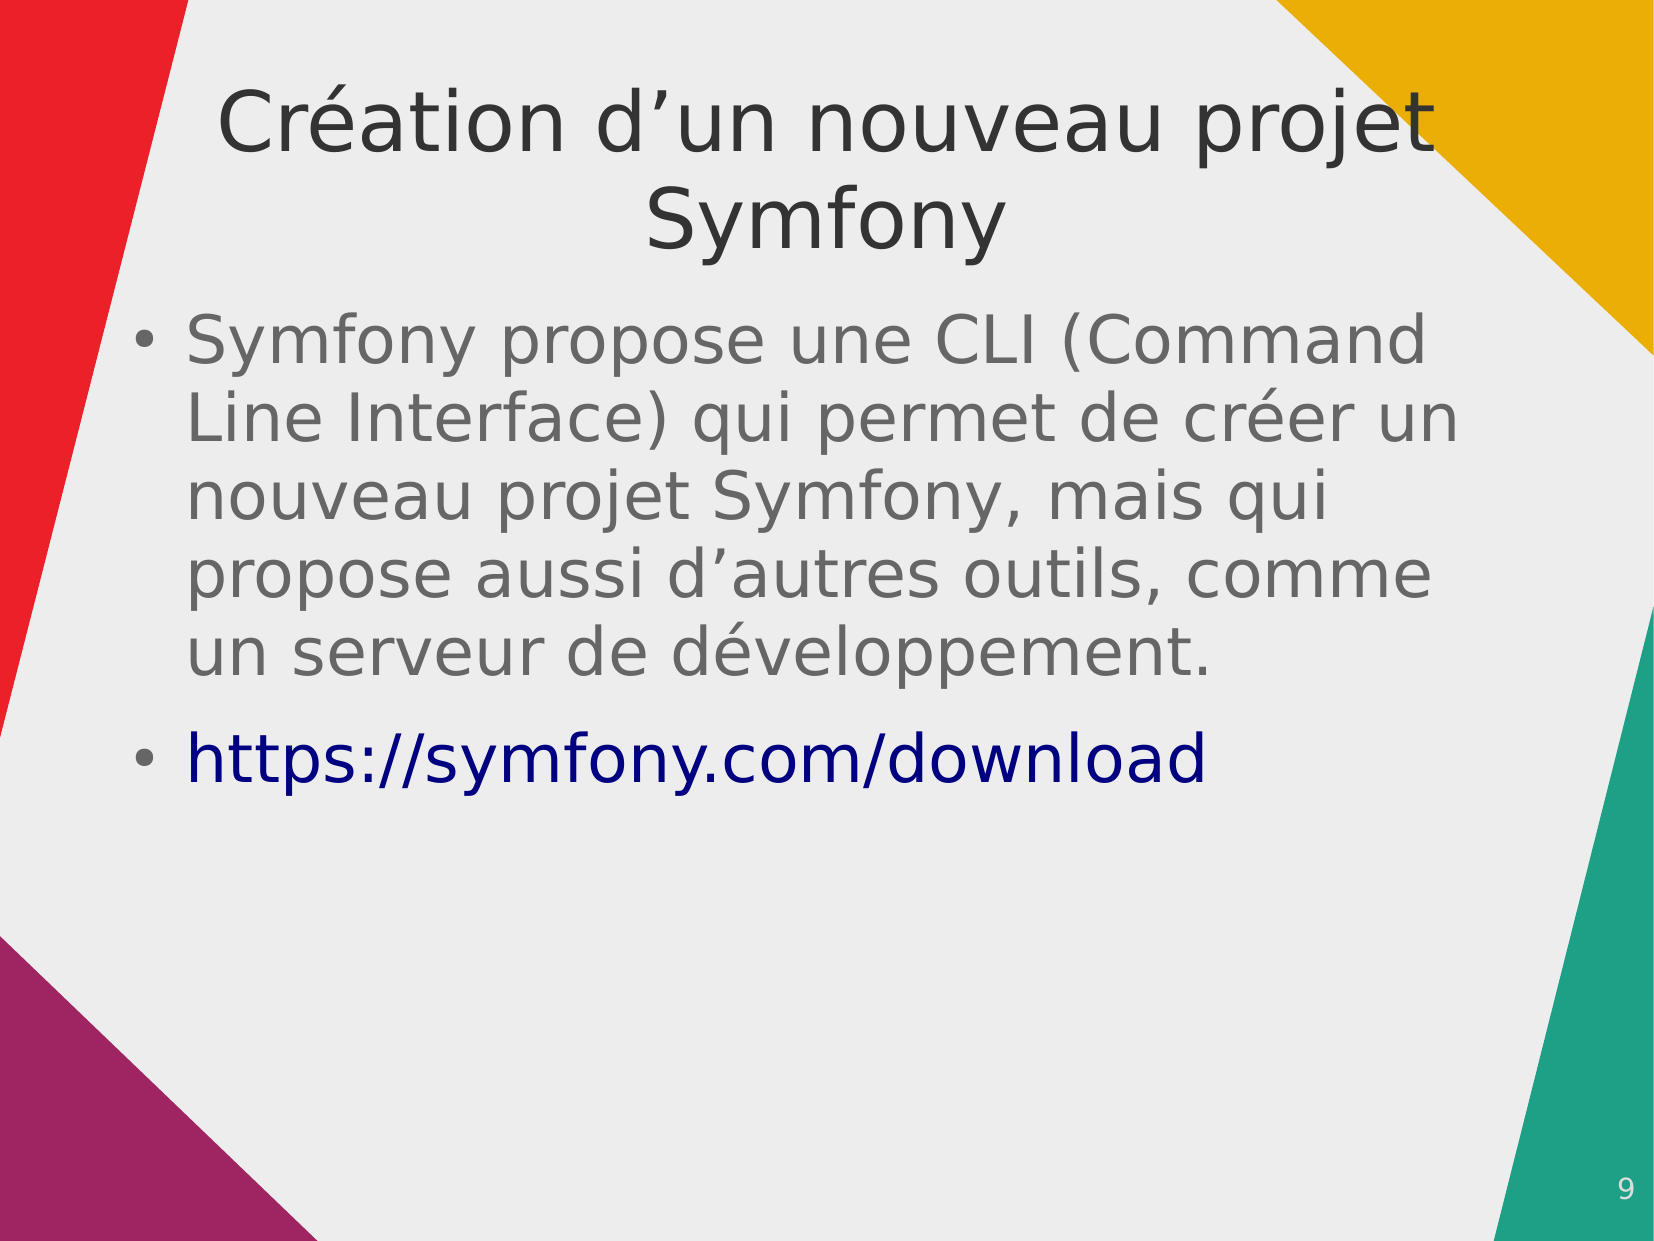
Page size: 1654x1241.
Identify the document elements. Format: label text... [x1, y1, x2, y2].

list Symfony propose une CLI (Command Line Interface) qui permet de créer un nouveau projet Symfony, mais qui propose aussi d’autres outils, comme un serveur de développement. https://symfony.com/download [114, 302, 1539, 1033]
title Création d’un nouveau projet Symfony [114, 73, 1539, 271]
